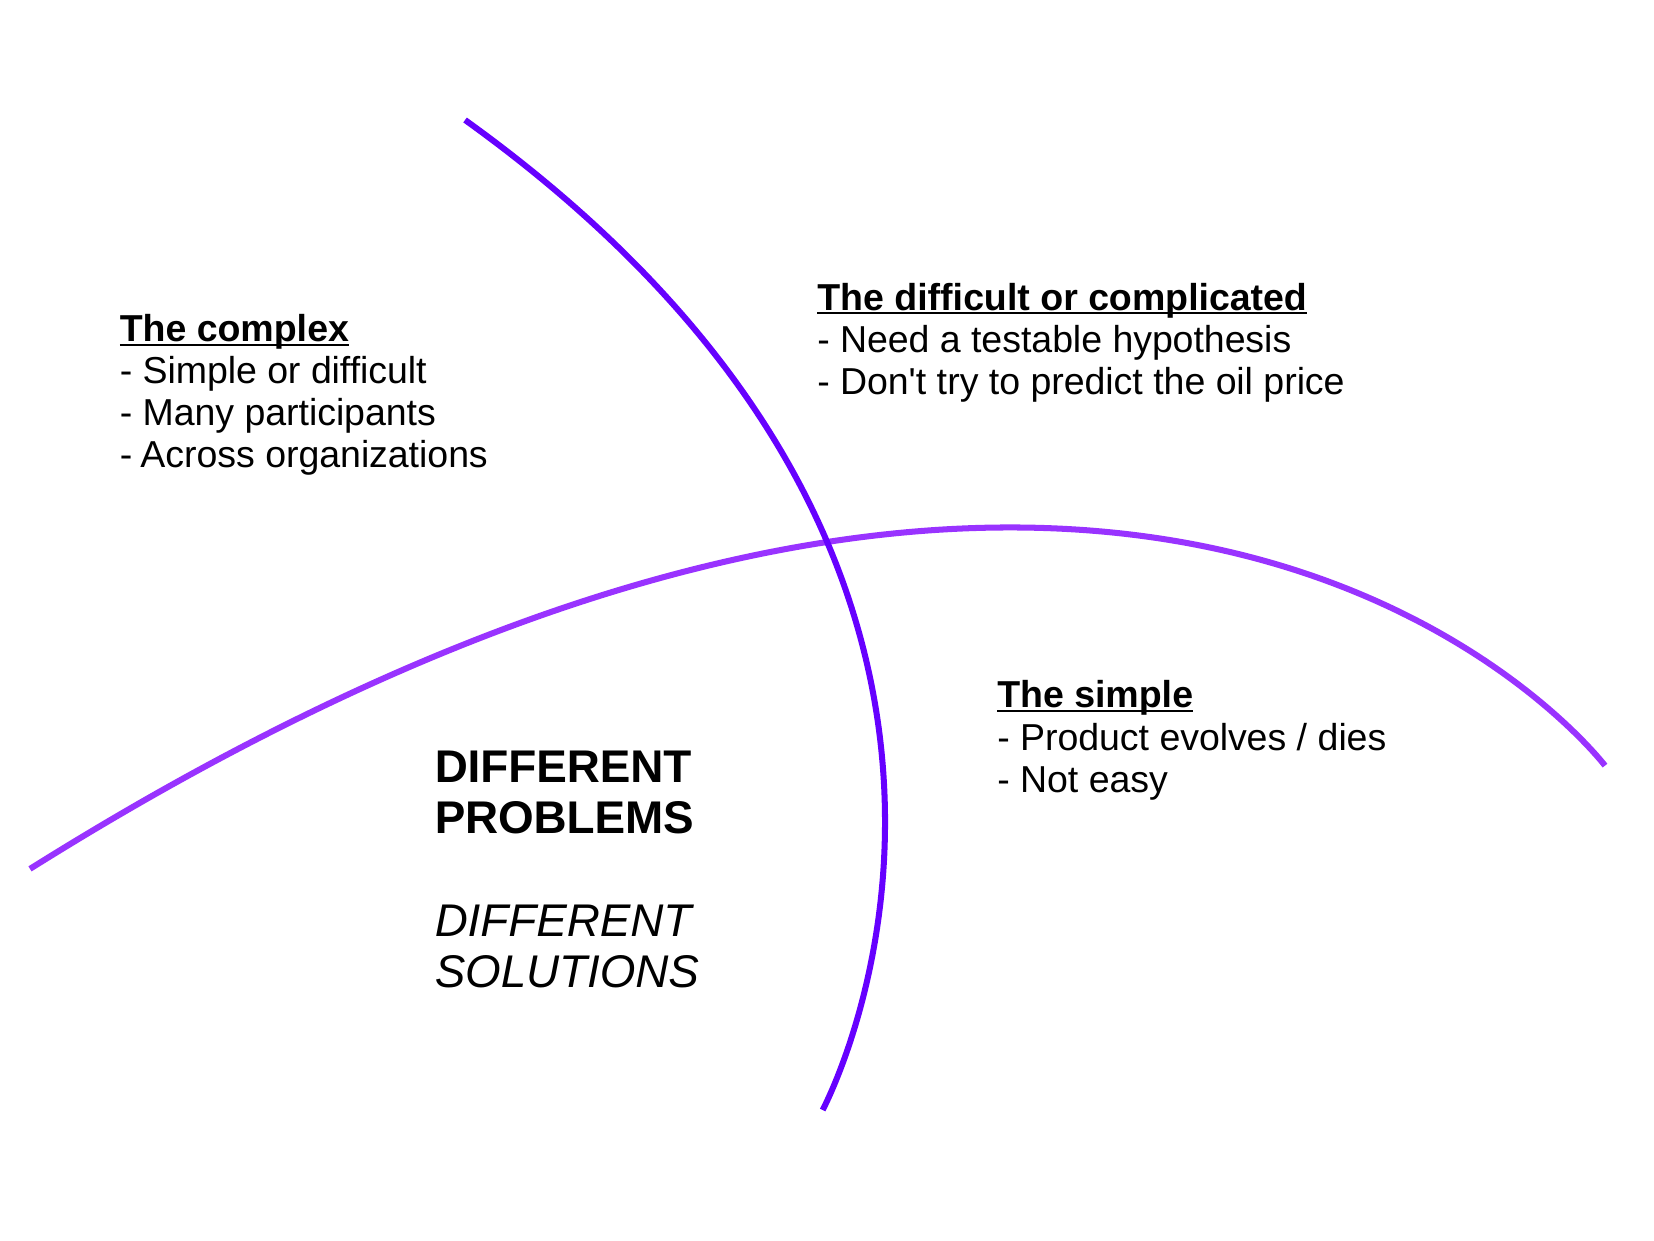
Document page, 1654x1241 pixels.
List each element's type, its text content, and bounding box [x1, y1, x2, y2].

text_box DIFFERENT PROBLEMS DIFFERENT SOLUTIONS [420, 733, 796, 1006]
text_box The simple - Product evolves / dies - Not easy [982, 666, 1478, 892]
text_box The complex - Simple or difficult - Many participants - Across organizations [105, 300, 646, 586]
text_box The difficult or complicated - Need a testable hypothesis - Don't try to predict the oil price [802, 268, 1523, 442]
